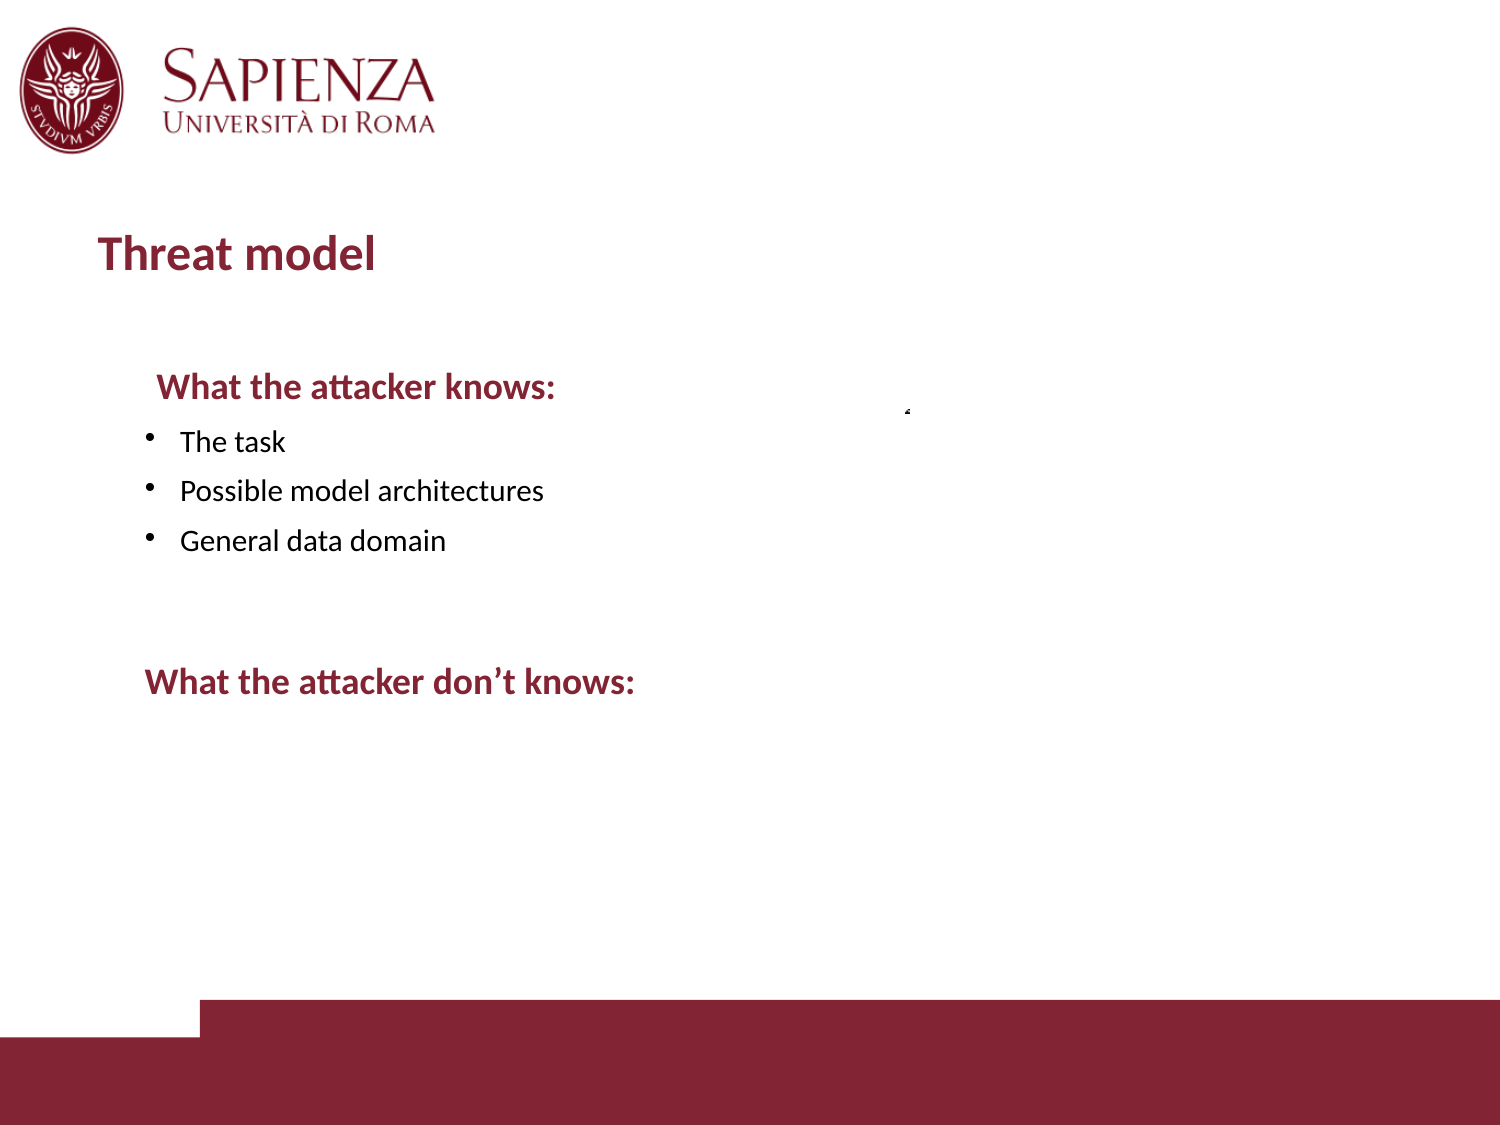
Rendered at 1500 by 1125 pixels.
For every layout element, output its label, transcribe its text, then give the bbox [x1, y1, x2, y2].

text_box The task Possible model architectures General data domain [129, 413, 839, 649]
text_box Threat model [82, 212, 1300, 296]
text_box What the attacker don’t knows: [129, 649, 1347, 733]
text_box What the attacker knows: [141, 354, 1359, 437]
